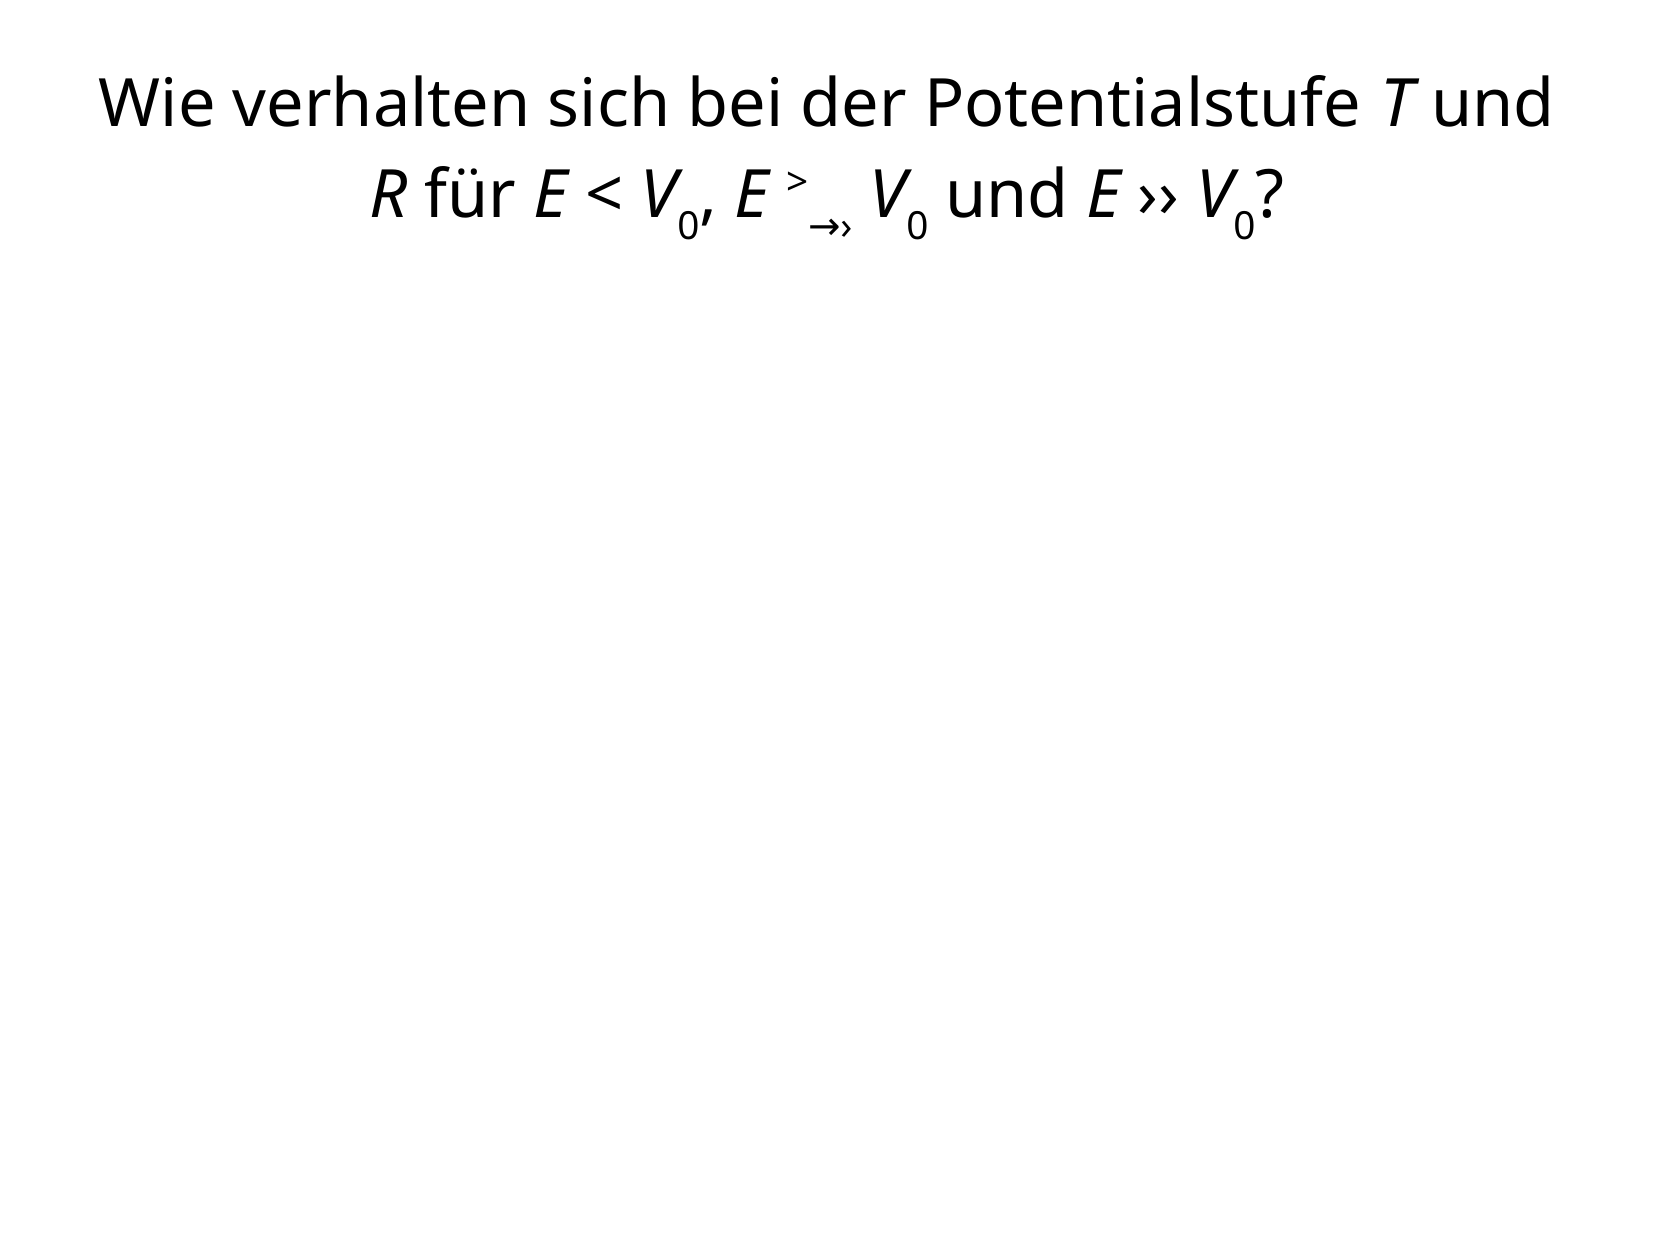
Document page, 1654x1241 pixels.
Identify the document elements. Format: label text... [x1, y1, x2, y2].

title Wie verhalten sich bei der Potentialstufe T und R für E < V0, E >→› V0 und E ›› V0? [82, 49, 1571, 257]
